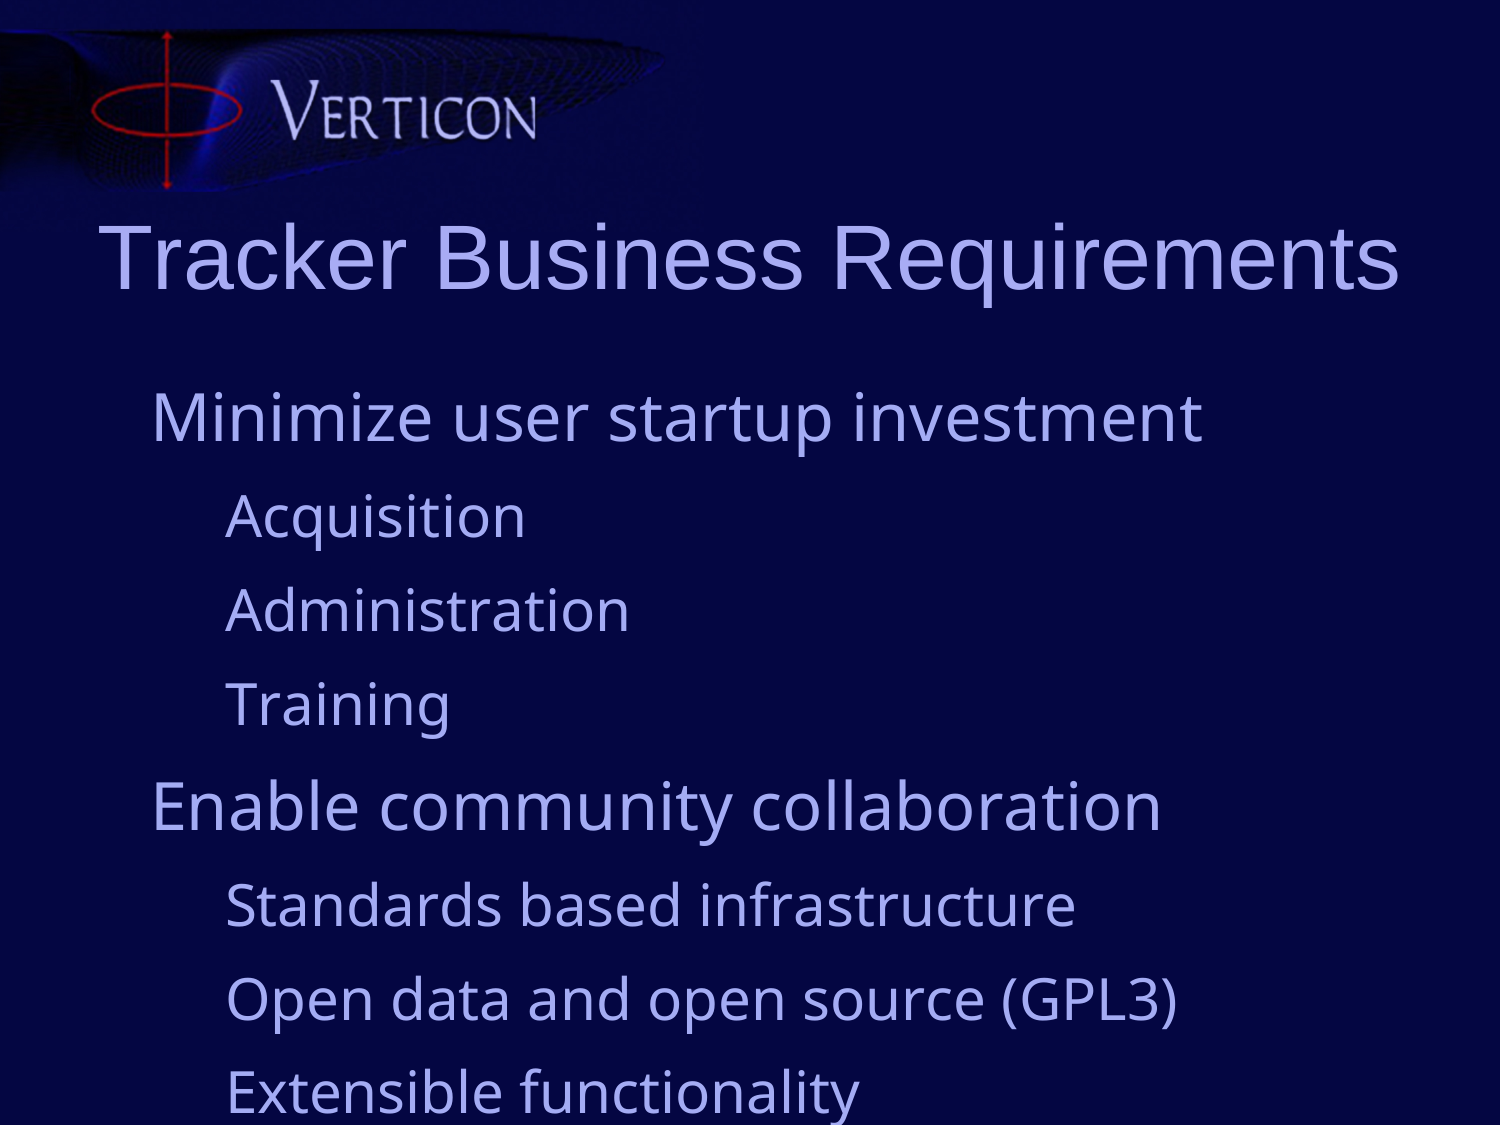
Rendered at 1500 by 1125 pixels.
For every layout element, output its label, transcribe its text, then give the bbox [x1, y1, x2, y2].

picture [0, 0, 704, 206]
list Minimize user startup investment Acquisition Administration Training Enable community collaboration Standards based infrastructure Open data and open source (GPL3) Extensible functionality [150, 369, 1385, 1061]
title Tracker Business Requirements [0, 206, 1500, 412]
